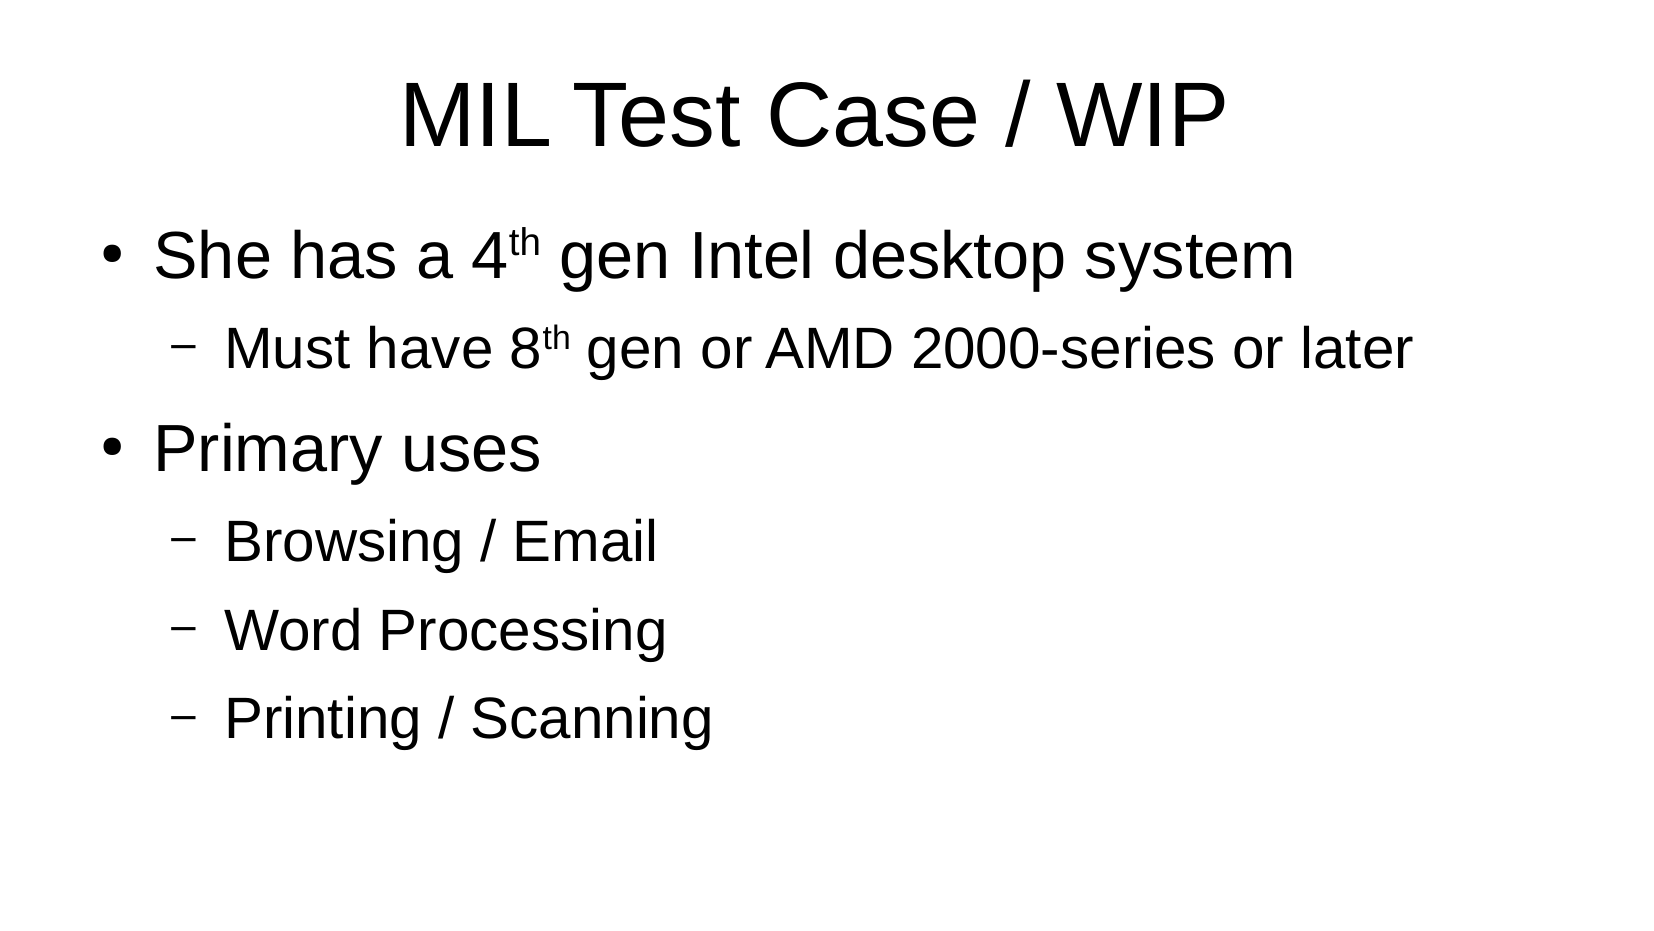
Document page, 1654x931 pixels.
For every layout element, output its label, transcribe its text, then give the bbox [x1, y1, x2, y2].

list She has a 4th gen Intel desktop system Must have 8th gen or AMD 2000-series or later Primary uses Browsing / Email Word Processing Printing / Scanning [82, 217, 1571, 758]
title MIL Test Case / WIP [82, 37, 1571, 193]
